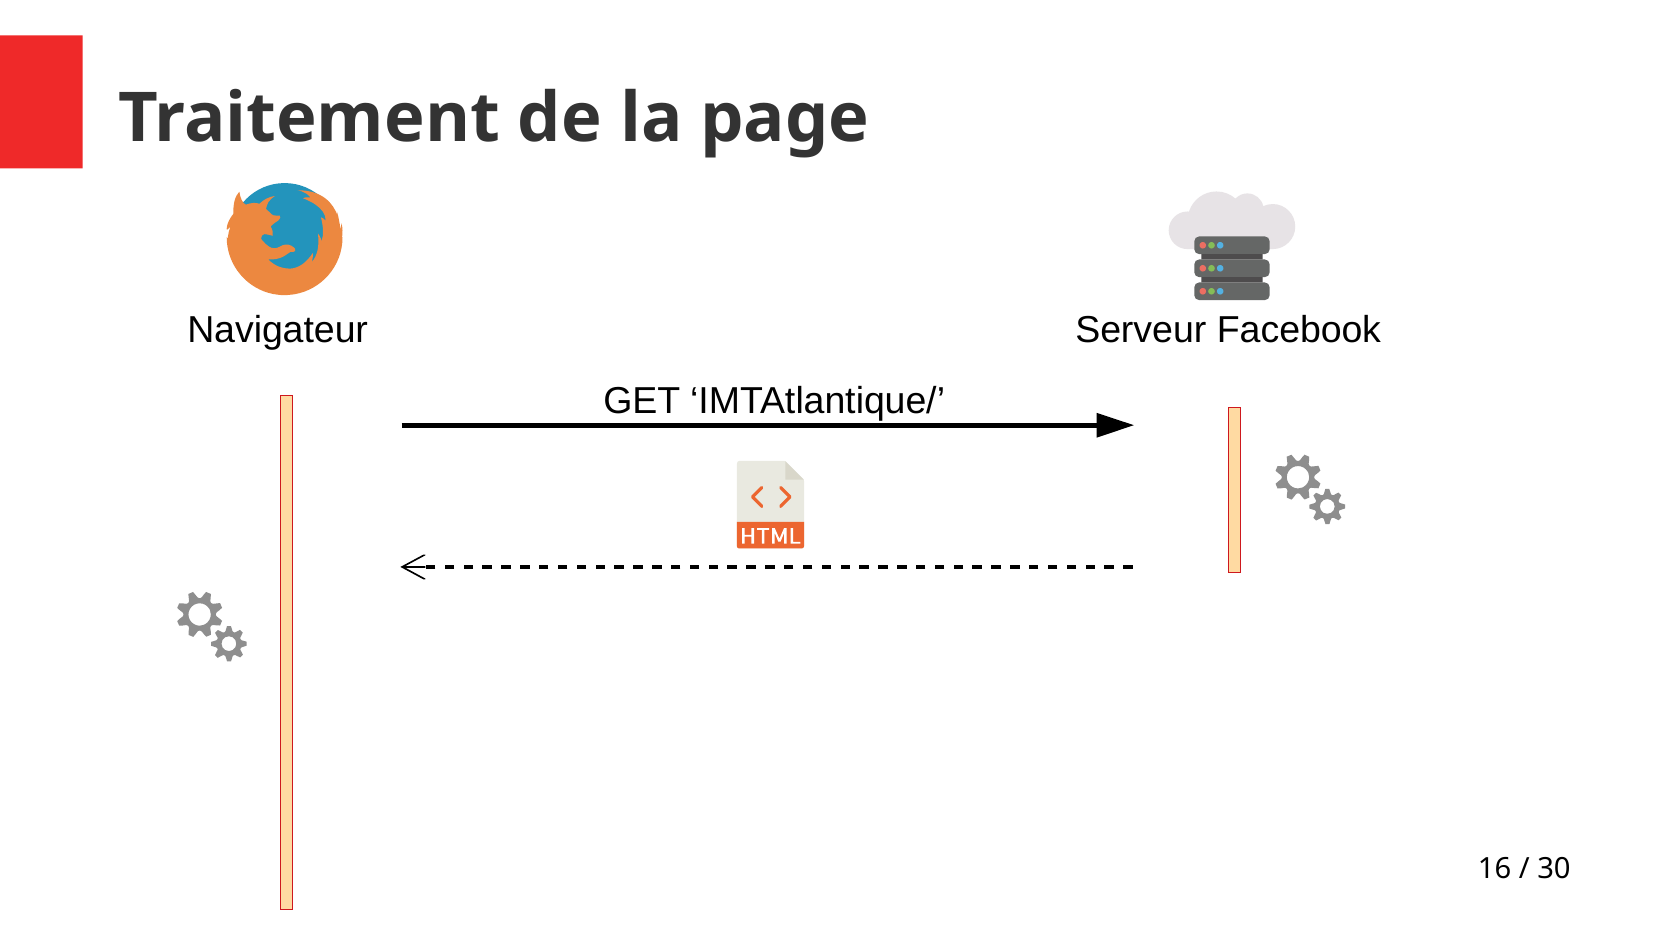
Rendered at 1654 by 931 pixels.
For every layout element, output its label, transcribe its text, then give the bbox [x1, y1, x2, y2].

text_box GET ‘IMTAtlantique/’ [588, 372, 1016, 471]
picture [1164, 178, 1300, 301]
text_box Serveur Facebook [1039, 301, 1418, 400]
text_box Navigateur [129, 301, 426, 373]
picture [177, 591, 247, 662]
text_box [280, 395, 293, 910]
picture [725, 471, 815, 550]
text_box [1228, 407, 1241, 573]
title Traitement de la page [118, 37, 1571, 193]
picture [1275, 454, 1346, 525]
picture [226, 183, 343, 296]
